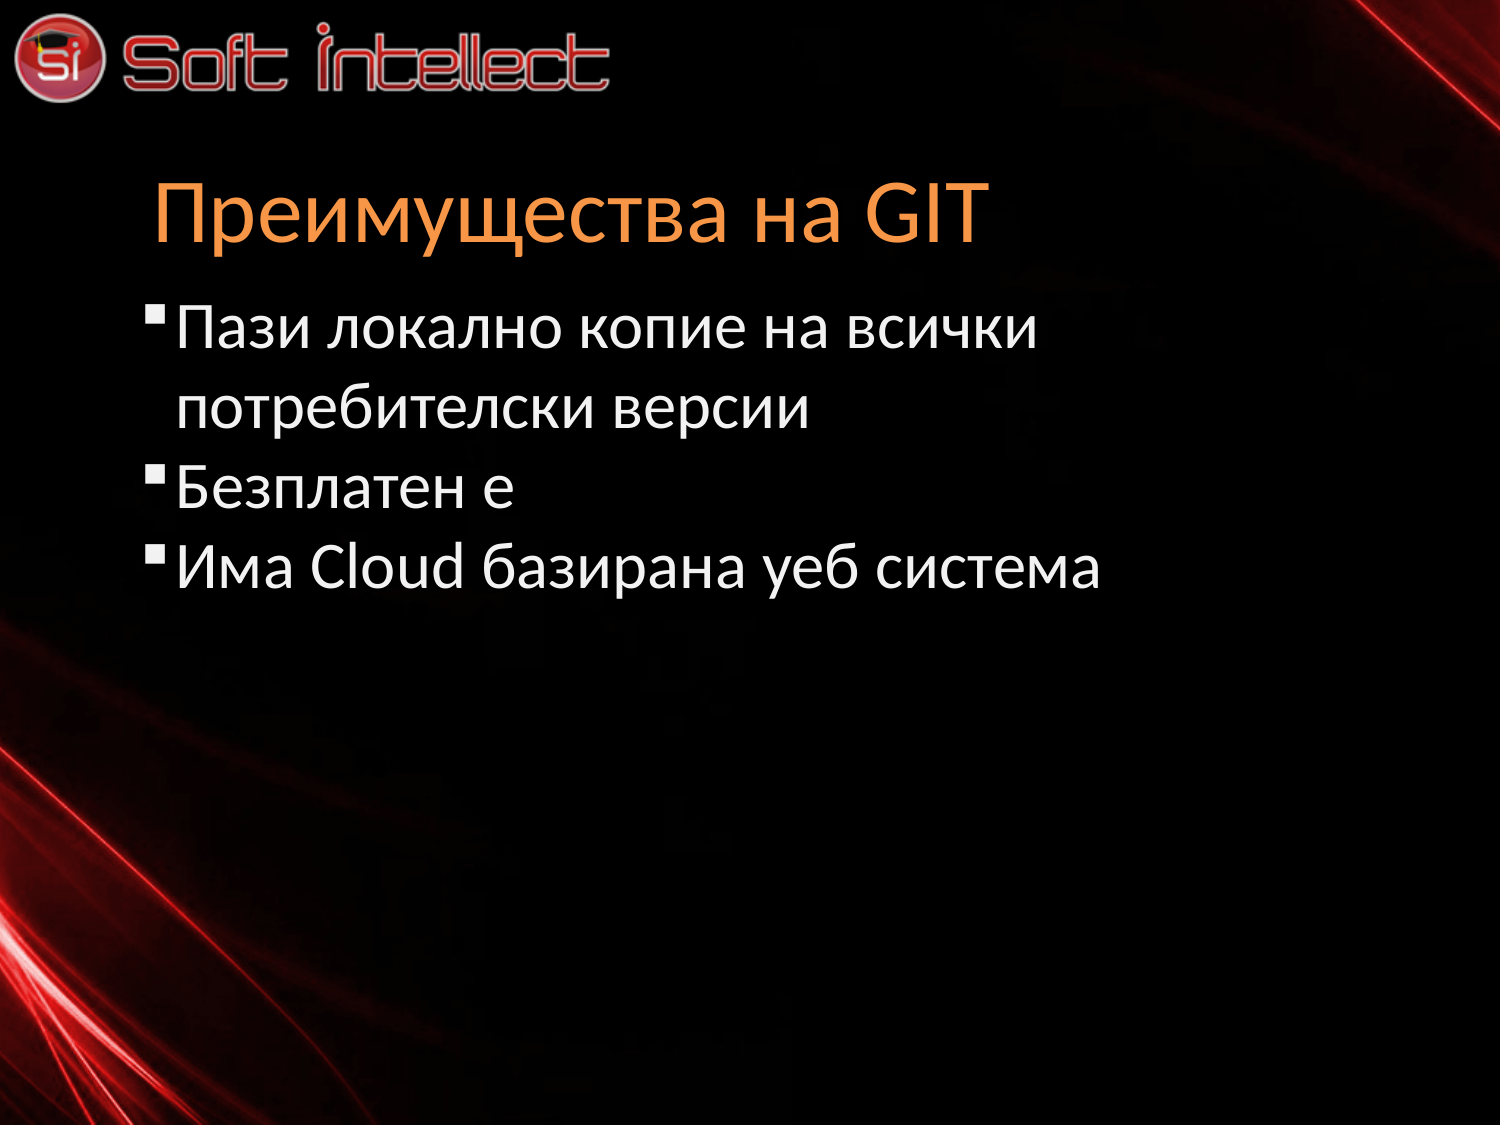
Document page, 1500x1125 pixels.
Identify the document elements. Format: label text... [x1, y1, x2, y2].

picture [0, 0, 1500, 1125]
text_box Пази локално копие на всички потребителски версии Безплатен е Има Cloud базирана уеб система [125, 274, 1375, 1018]
text_box Преимущества на GIT [137, 112, 1488, 300]
